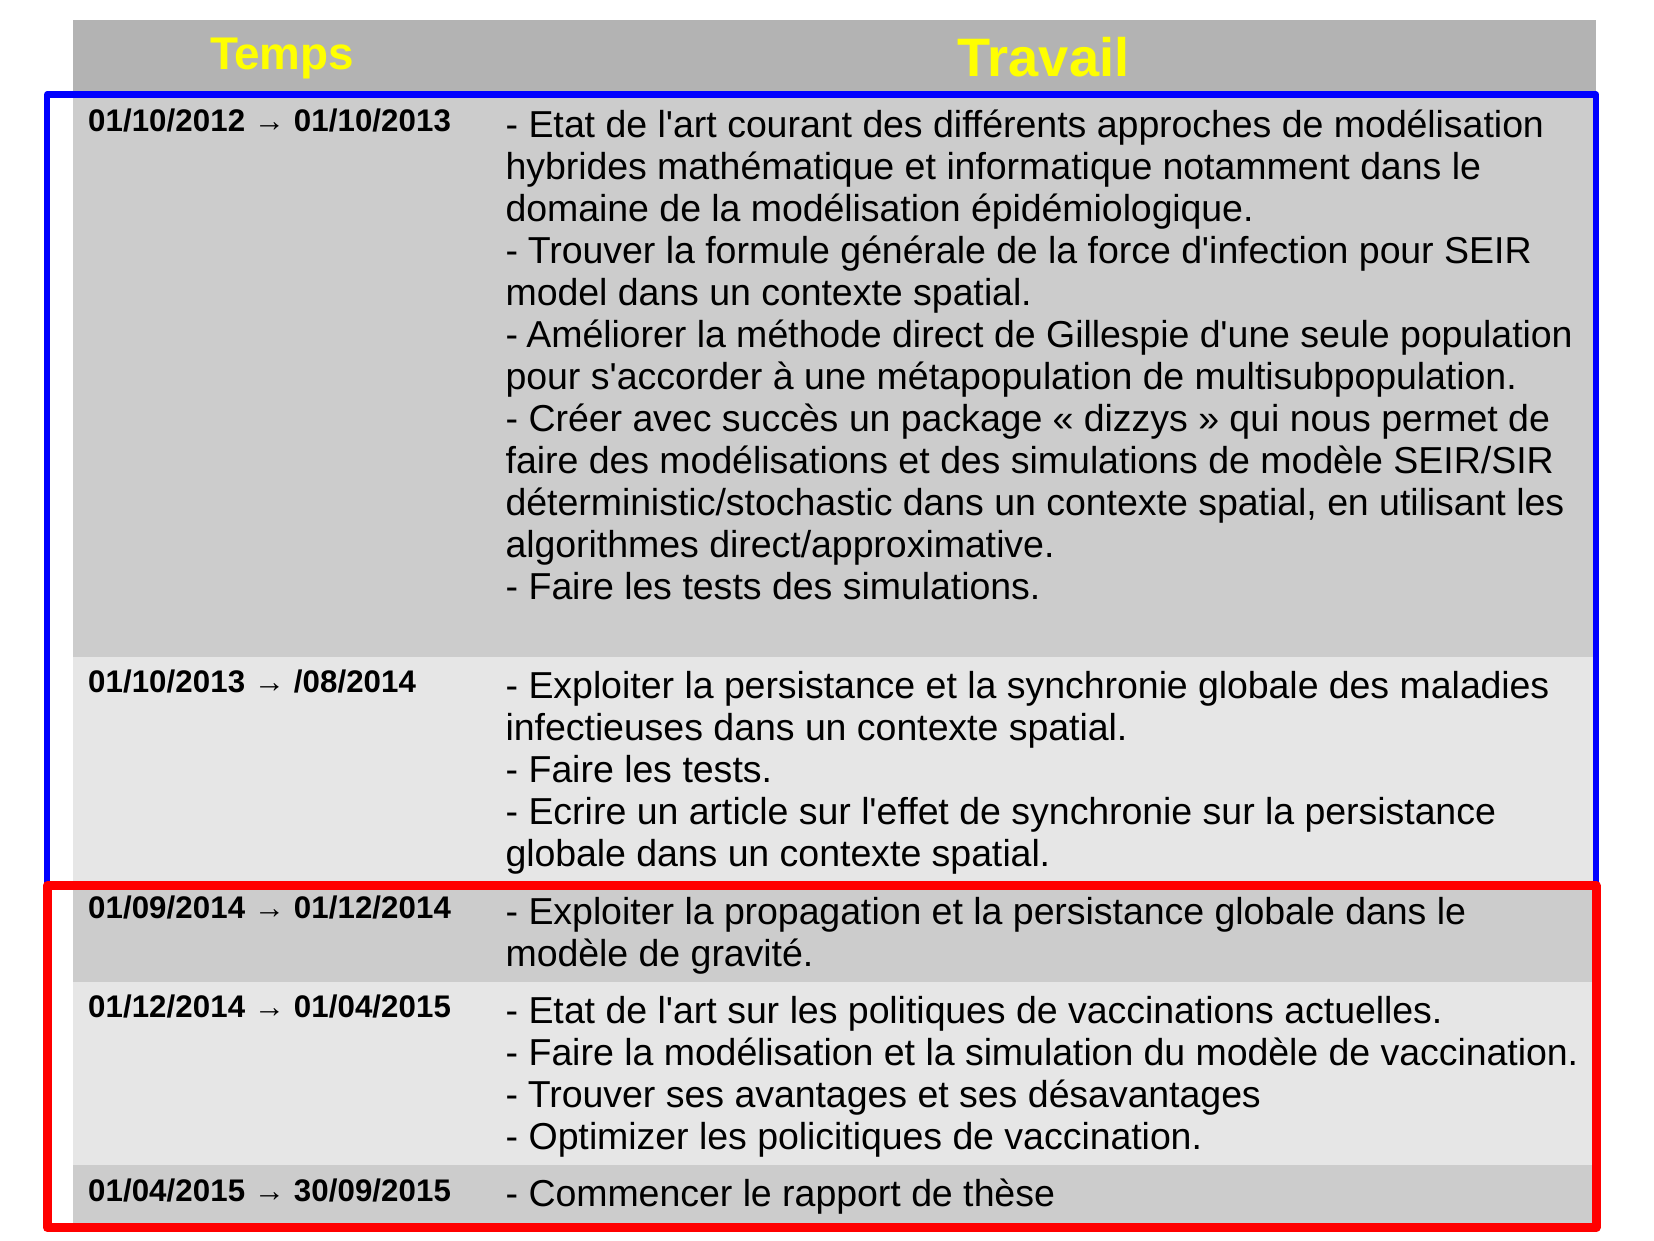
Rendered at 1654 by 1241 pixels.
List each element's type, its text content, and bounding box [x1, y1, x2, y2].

table_cell 01/10/2012 → 01/10/2013 [73, 98, 491, 657]
table_cell 01/09/2014 → 01/12/2014 [73, 890, 491, 982]
table_cell 01/12/2014 → 01/04/2015 [73, 982, 491, 1165]
table_cell - Etat de l'art sur les politiques de vaccinations actuelles. - Faire la modélisation et la simulation du modèle de vaccination. - Trouver ses avantages et ses désavantages - Optimizer les policitiques de vaccination. [491, 982, 1592, 1165]
table_cell - Exploiter la persistance et la synchronie globale des maladies infectieuses dans un contexte spatial. - Faire les tests. - Ecrire un article sur l'effet de synchronie sur la persistance globale dans un contexte spatial. [491, 657, 1593, 881]
table_cell 01/10/2013 → /08/2014 [73, 657, 491, 881]
table_header Travail [491, 20, 1596, 91]
table_cell - Etat de l'art courant des différents approches de modélisation hybrides mathématique et informatique notamment dans le domaine de la modélisation épidémiologique. - Trouver la formule générale de la force d'infection pour SEIR model dans un contexte spatial. - Améliorer la méthode direct de Gillespie d'une seule population pour s'accorder à une métapopulation de multisubpopulation. - Créer avec succès un package « dizzys » qui nous permet de faire des modélisations et des simulations de modèle SEIR/SIR déterministic/stochastic dans un contexte spatial, en utilisant les algorithmes direct/approximative. - Faire les tests des simulations. [491, 98, 1593, 657]
table_cell - Exploiter la propagation et la persistance globale dans le modèle de gravité. [491, 890, 1592, 982]
table_cell - Commencer le rapport de thèse [491, 1165, 1592, 1223]
table_header Temps [73, 20, 491, 91]
table_cell 01/04/2015 → 30/09/2015 [73, 1165, 491, 1223]
